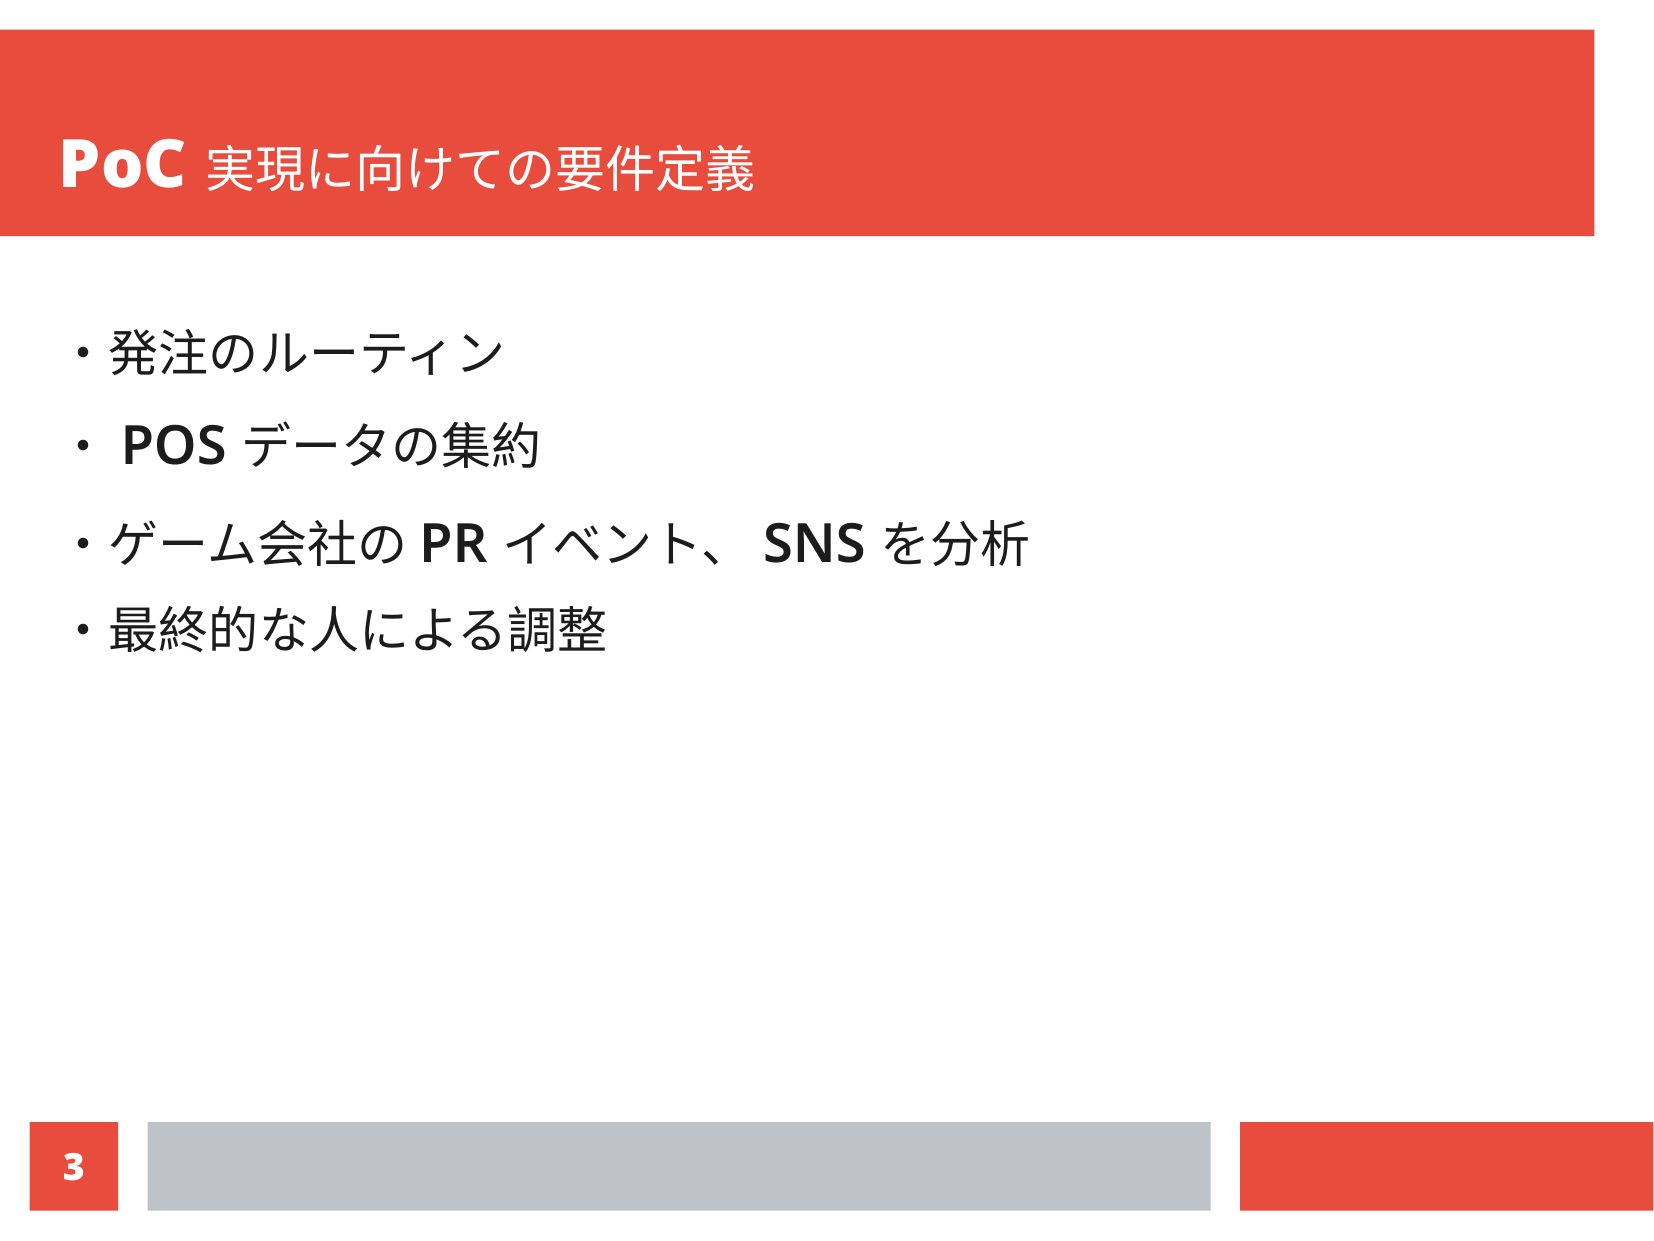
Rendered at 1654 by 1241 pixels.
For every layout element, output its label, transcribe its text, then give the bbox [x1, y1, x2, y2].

title PoC実現に向けての要件定義 [59, 59, 1595, 207]
list ・発注のルーティン ・POSデータの集約 ・ゲーム会社のPRイベント、SNSを分析 ・最終的な人による調整 [59, 324, 1565, 1093]
